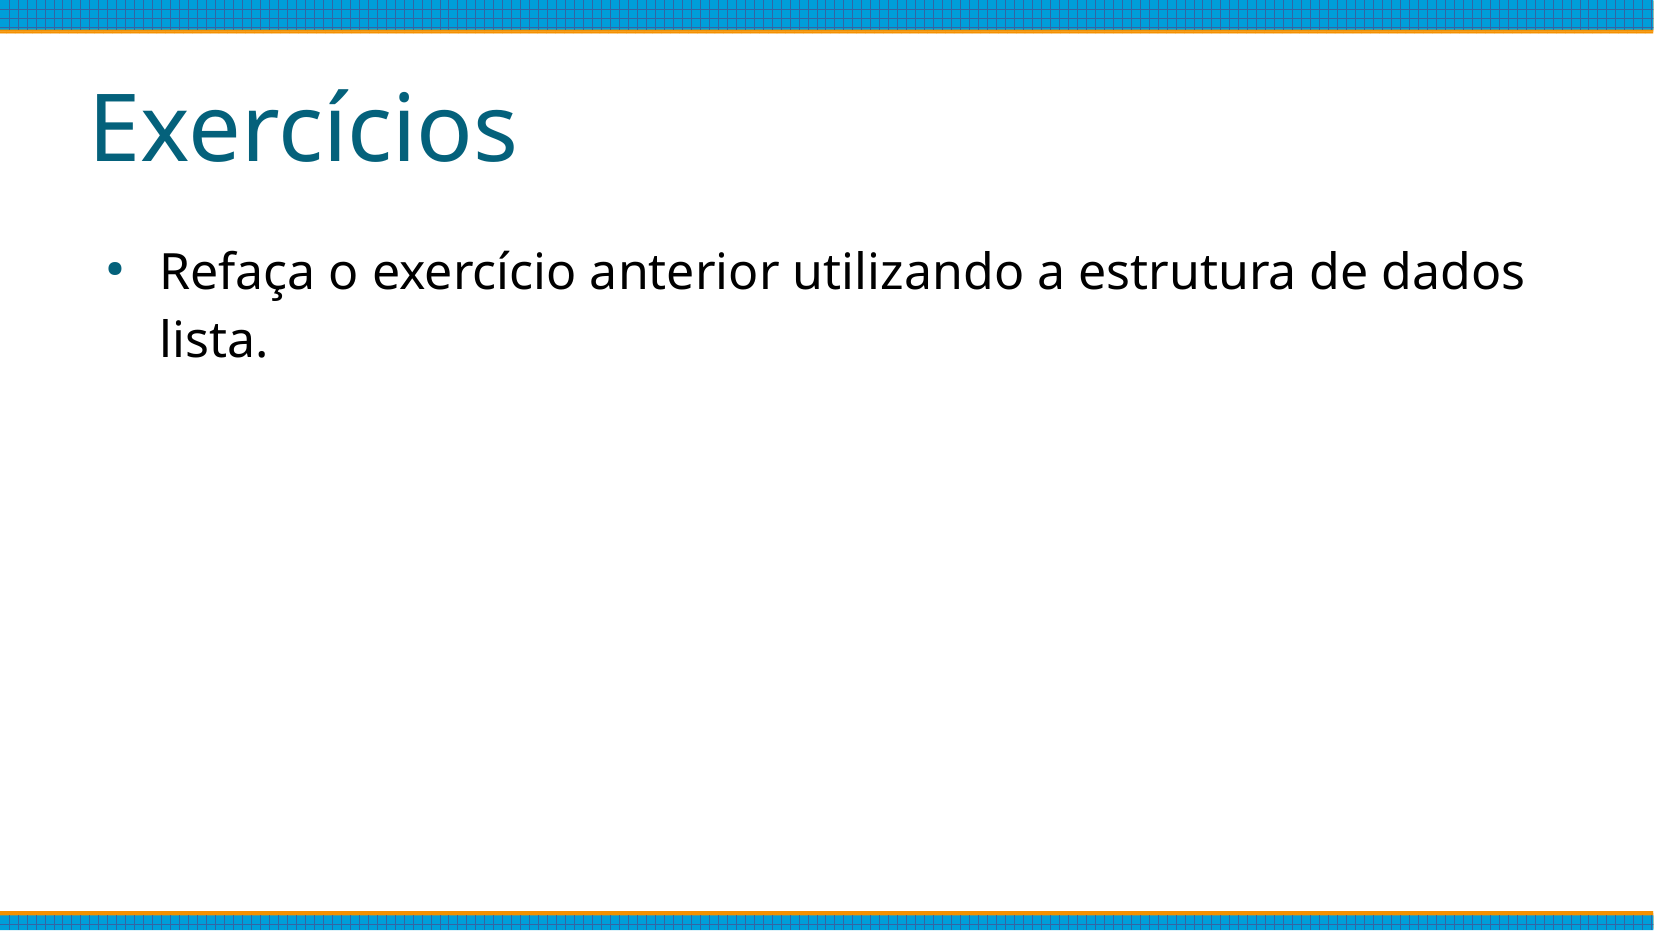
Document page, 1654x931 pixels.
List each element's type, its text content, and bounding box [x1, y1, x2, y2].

list Refaça o exercício anterior utilizando a estrutura de dados lista. [88, 236, 1565, 901]
title Exercícios [88, 44, 1565, 207]
